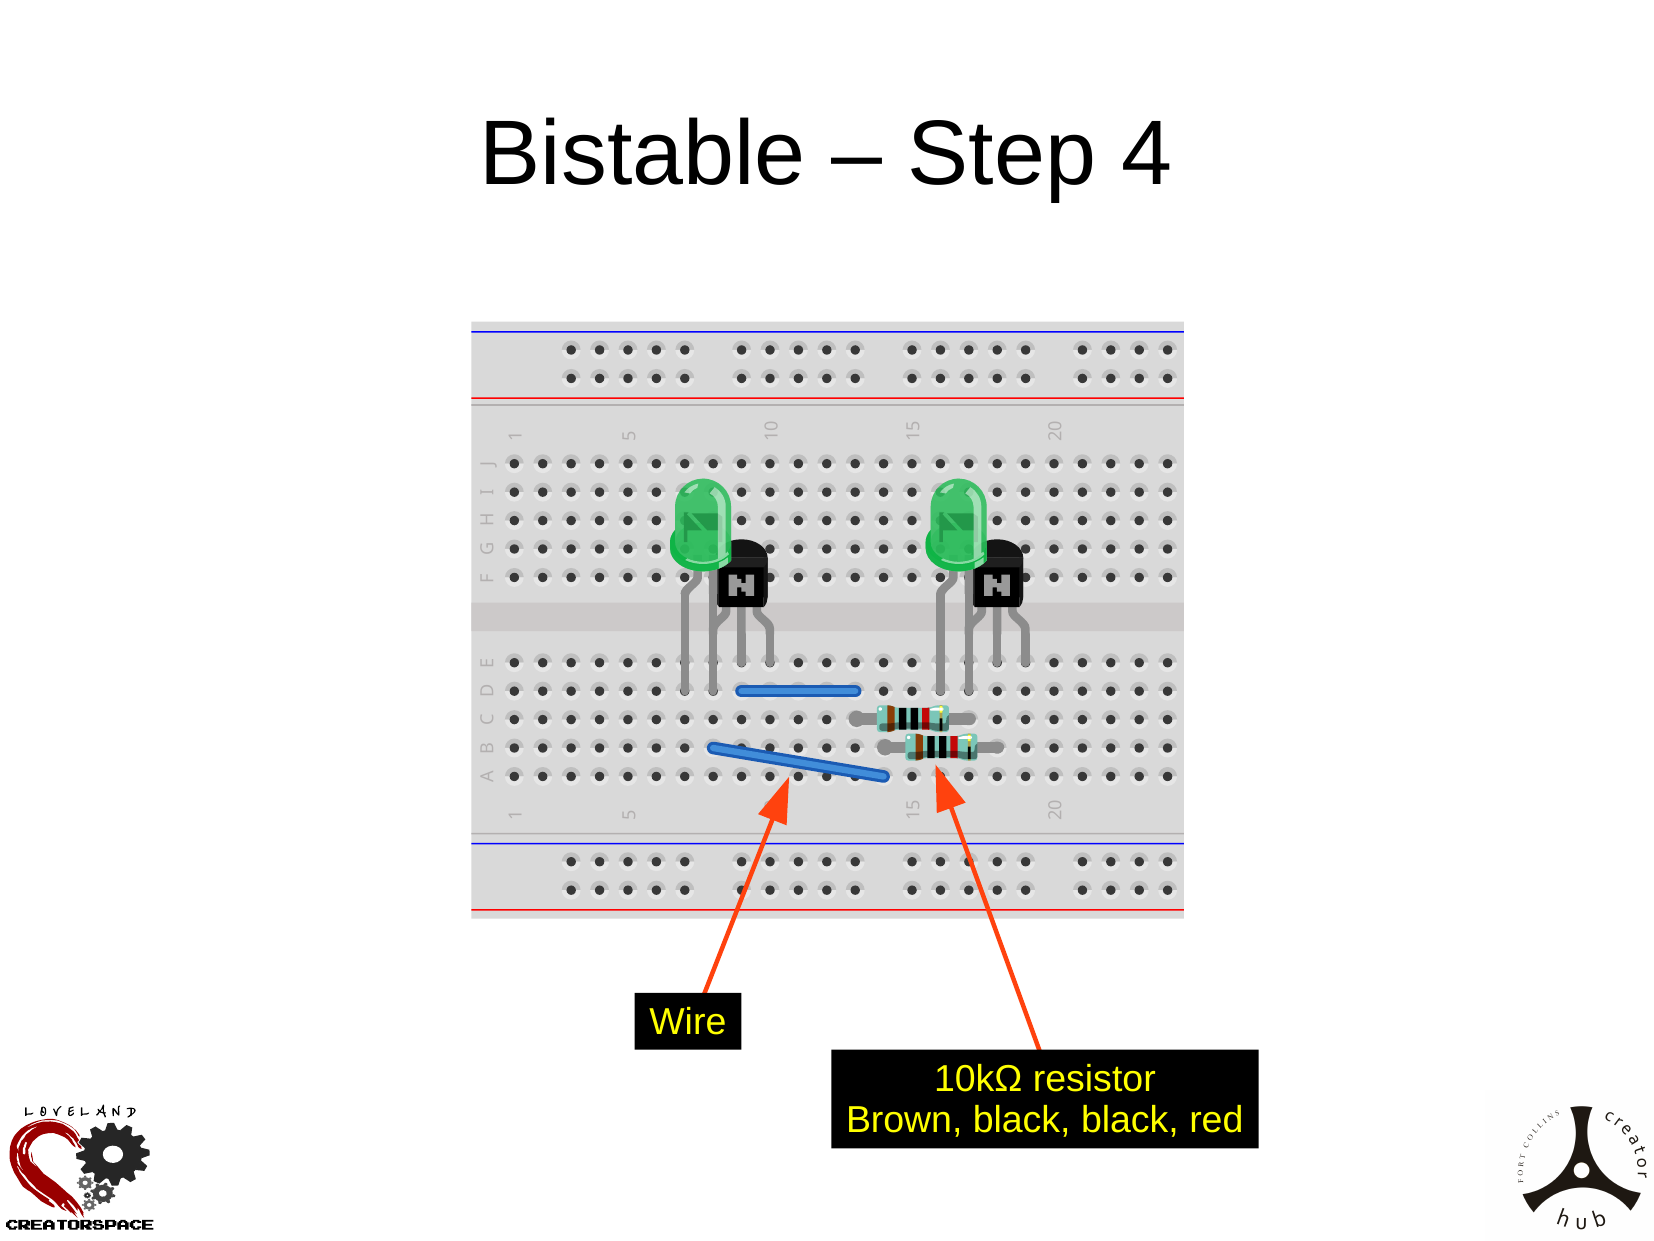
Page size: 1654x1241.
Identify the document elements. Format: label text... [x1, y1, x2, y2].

text_box 10kΩ resistor Brown, black, black, red [831, 1049, 1259, 1149]
picture [1485, 1090, 1654, 1241]
picture [469, 320, 1184, 921]
text_box Wire [634, 992, 742, 1050]
title Bistable – Step 4 [82, 49, 1571, 257]
